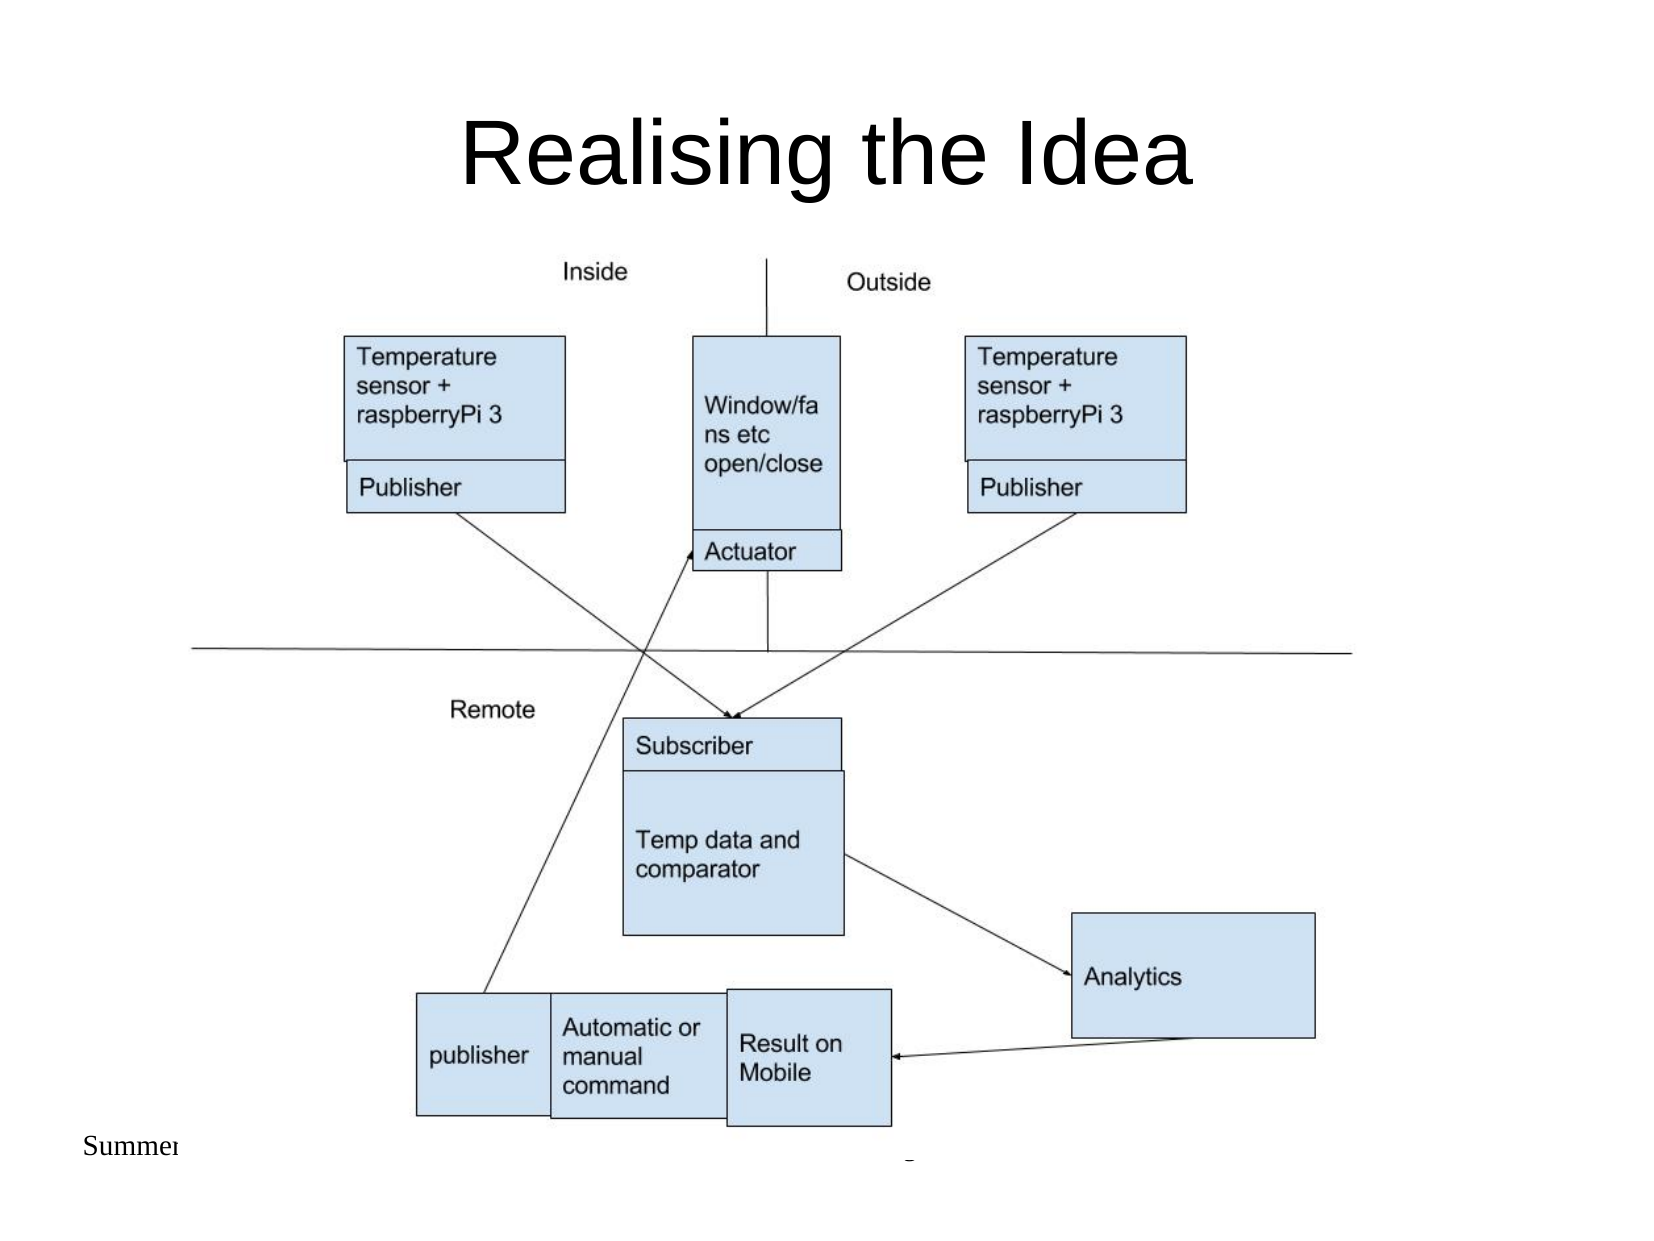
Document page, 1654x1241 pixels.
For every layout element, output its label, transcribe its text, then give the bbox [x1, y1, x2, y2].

picture [178, 212, 1441, 1160]
title Realising the Idea [82, 49, 1571, 257]
